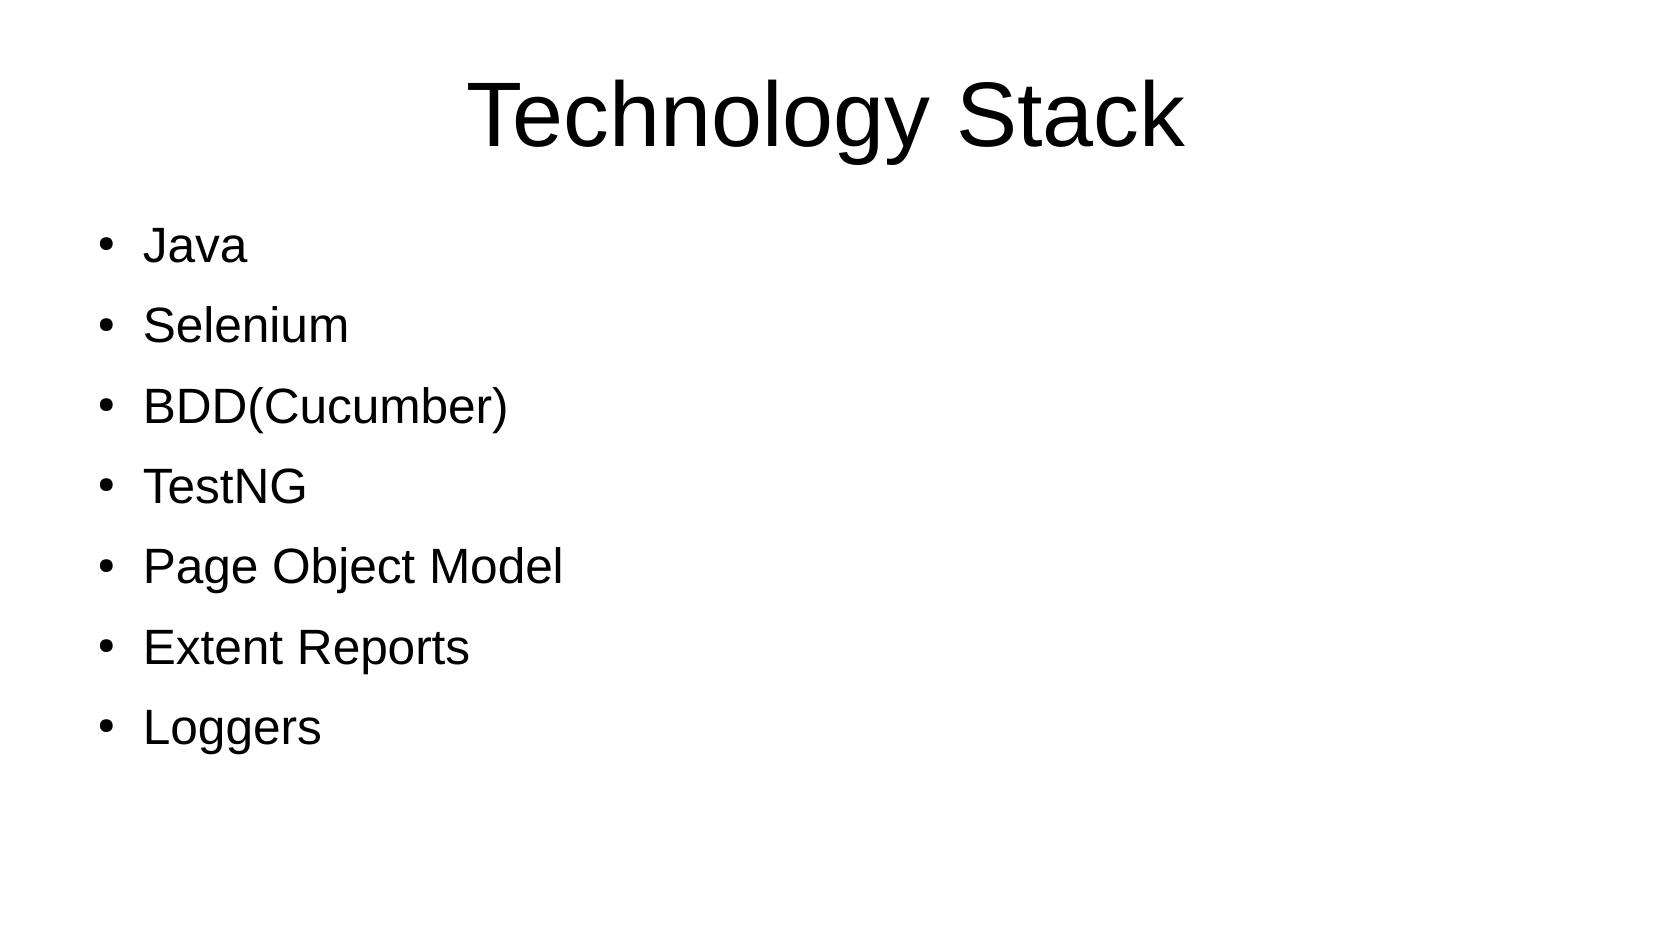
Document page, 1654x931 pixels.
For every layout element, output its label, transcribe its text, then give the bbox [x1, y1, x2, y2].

list Java Selenium BDD(Cucumber) TestNG Page Object Model Extent Reports Loggers [82, 217, 1571, 758]
title Technology Stack [82, 37, 1571, 193]
